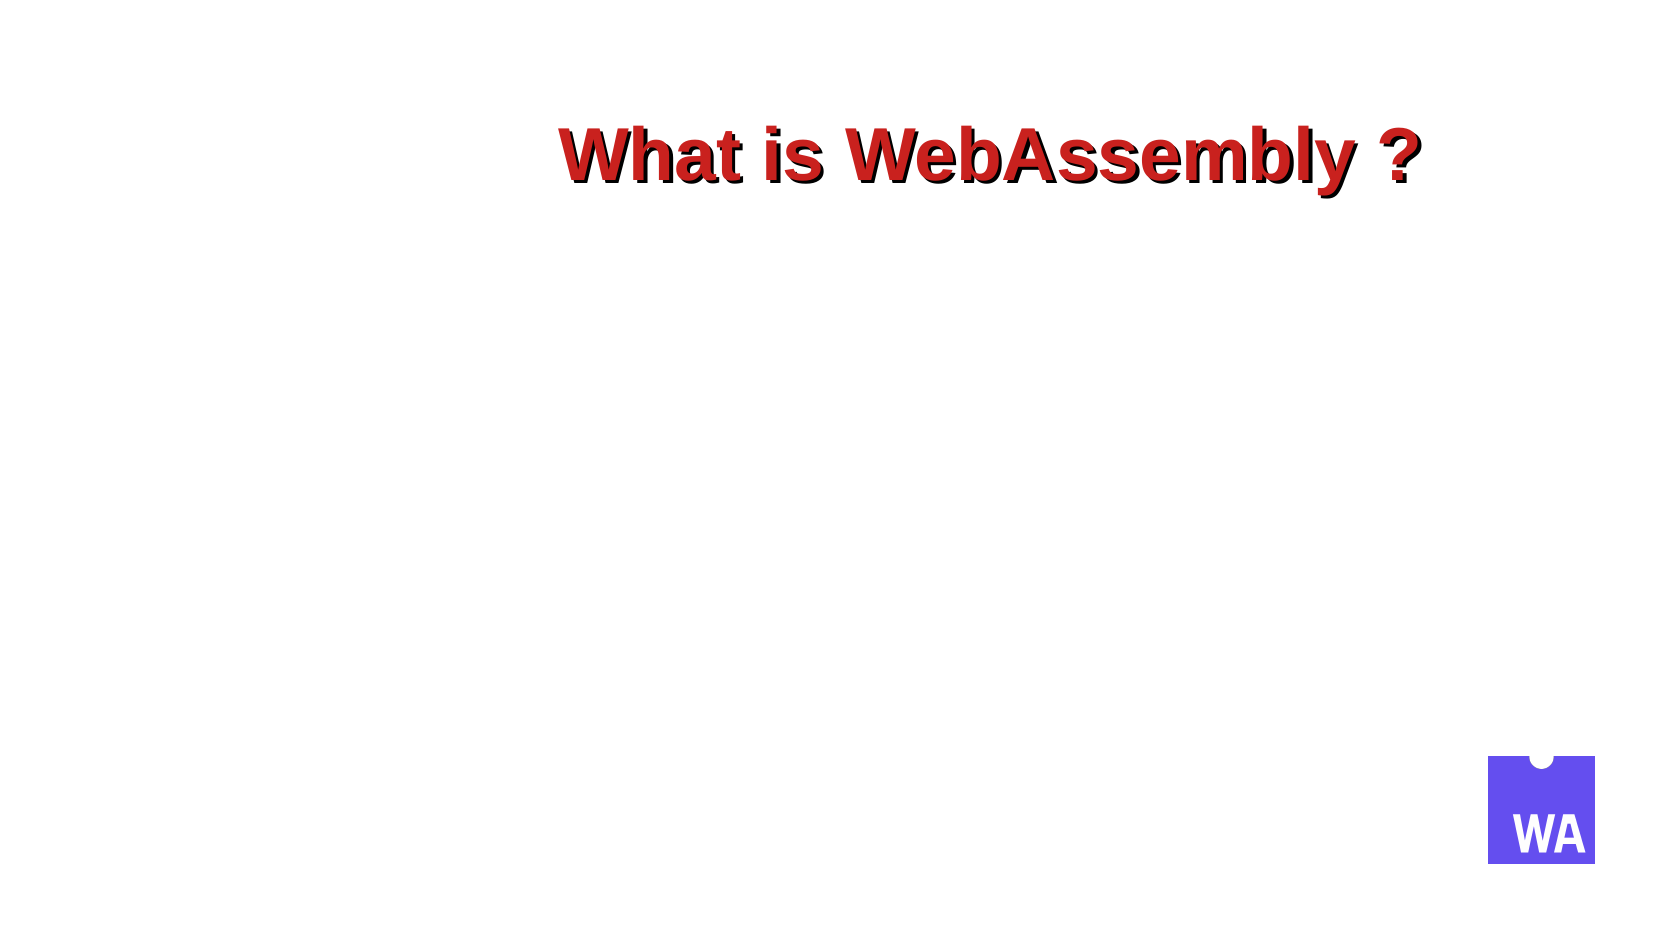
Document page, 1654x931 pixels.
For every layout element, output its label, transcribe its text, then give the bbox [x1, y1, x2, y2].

text_box What is WebAssembly ? [543, 104, 1489, 815]
picture [1488, 756, 1595, 864]
